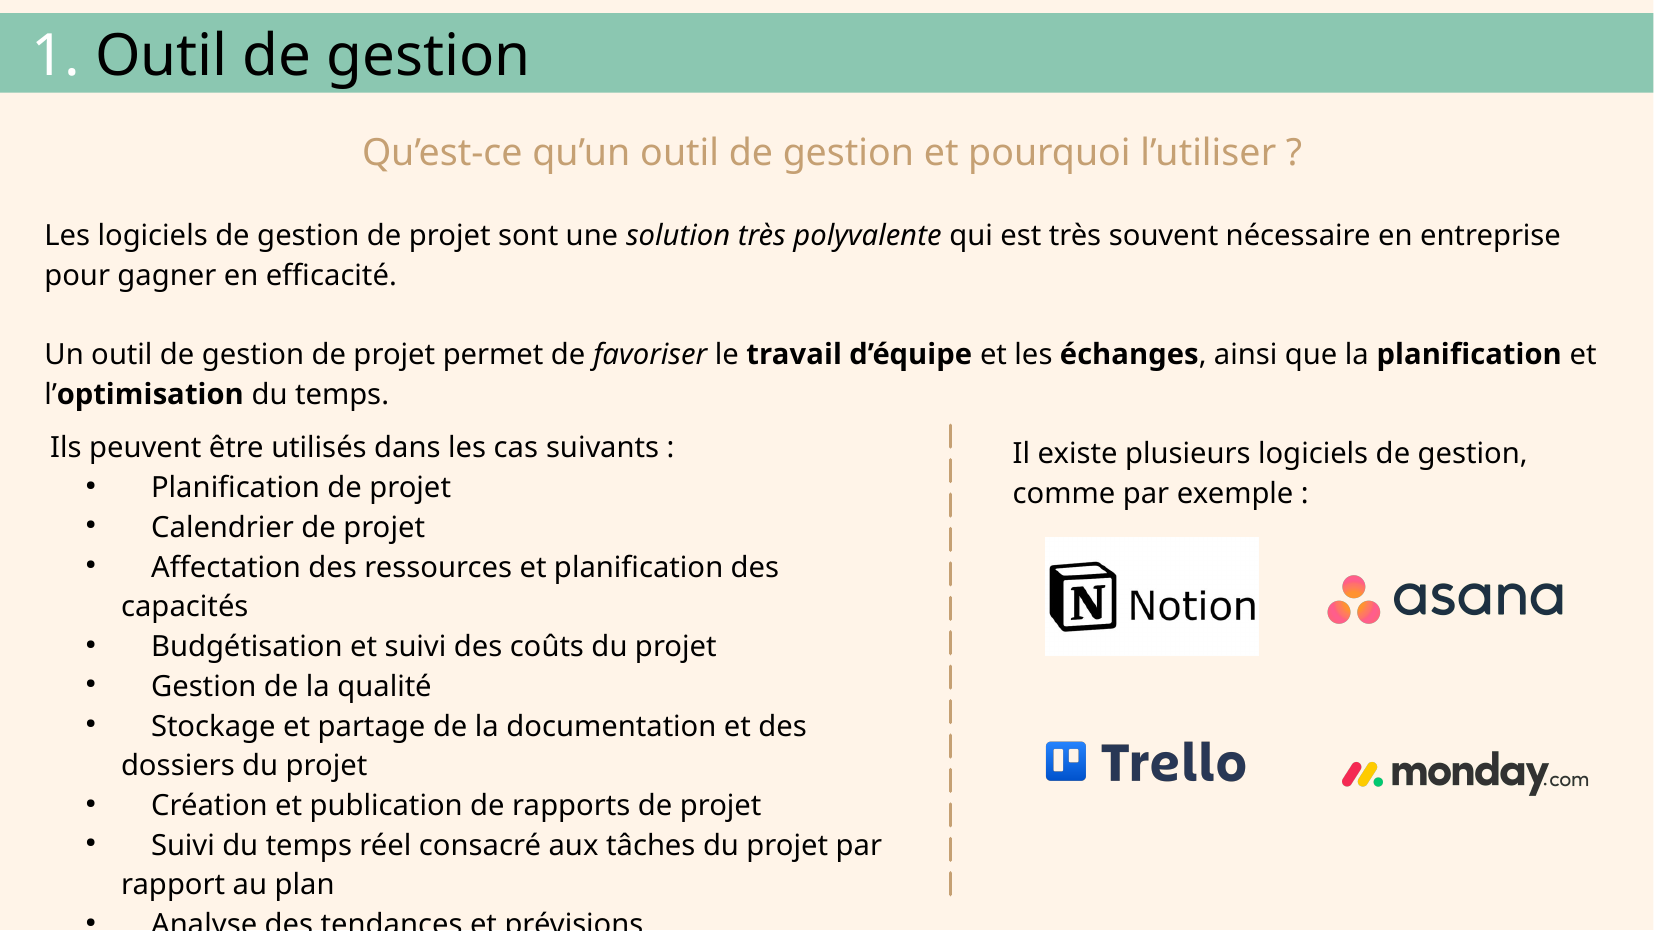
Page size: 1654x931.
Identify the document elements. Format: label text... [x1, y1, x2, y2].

text_box Les logiciels de gestion de projet sont une solution très polyvalente qui est très souvent nécessaire en entreprise pour gagner en efficacité. Un outil de gestion de projet permet de favoriser le travail d’équipe et les échanges, ainsi que la planification et l’optimisation du temps. [29, 206, 1625, 393]
picture [1045, 537, 1259, 656]
text_box Ils peuvent être utilisés dans les cas suivants : Planification de projet Calendrier de projet Affectation des ressources et planification des capacités Budgétisation et suivi des coûts du projet Gestion de la qualité Stockage et partage de la documentation et des dossiers du projet Création et publication de rapports de projet Suivi du temps réel consacré aux tâches du projet par rapport au plan Analyse des tendances et prévisions [35, 419, 910, 914]
text_box Qu’est-ce qu’un outil de gestion et pourquoi l’utiliser ? [301, 118, 1365, 178]
text_box Il existe plusieurs logiciels de gestion, comme par exemple : [998, 425, 1601, 509]
picture [1305, 532, 1625, 880]
title 1. Outil de gestion [0, 17, 1654, 89]
picture [1021, 690, 1270, 833]
